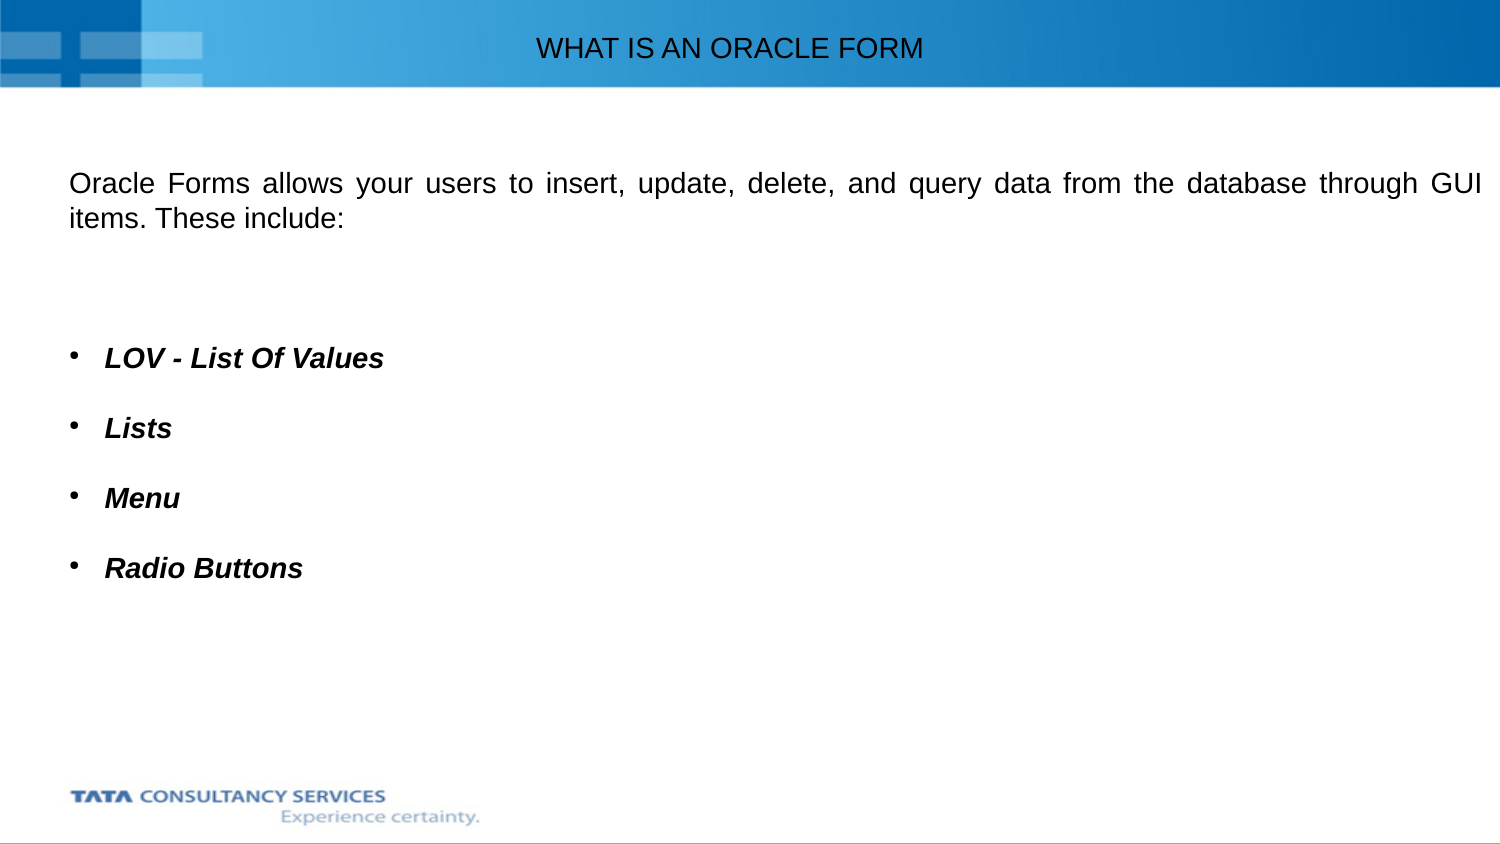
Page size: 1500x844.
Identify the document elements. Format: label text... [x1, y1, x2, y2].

subtitle Oracle Forms allows your users to insert, update, delete, and query data from the database through GUI items. These include: LOV - List Of Values Lists Menu Radio Buttons [54, 148, 1500, 810]
picture [0, 0, 1500, 843]
title WHAT IS AN ORACLE FORM [0, 14, 1461, 80]
